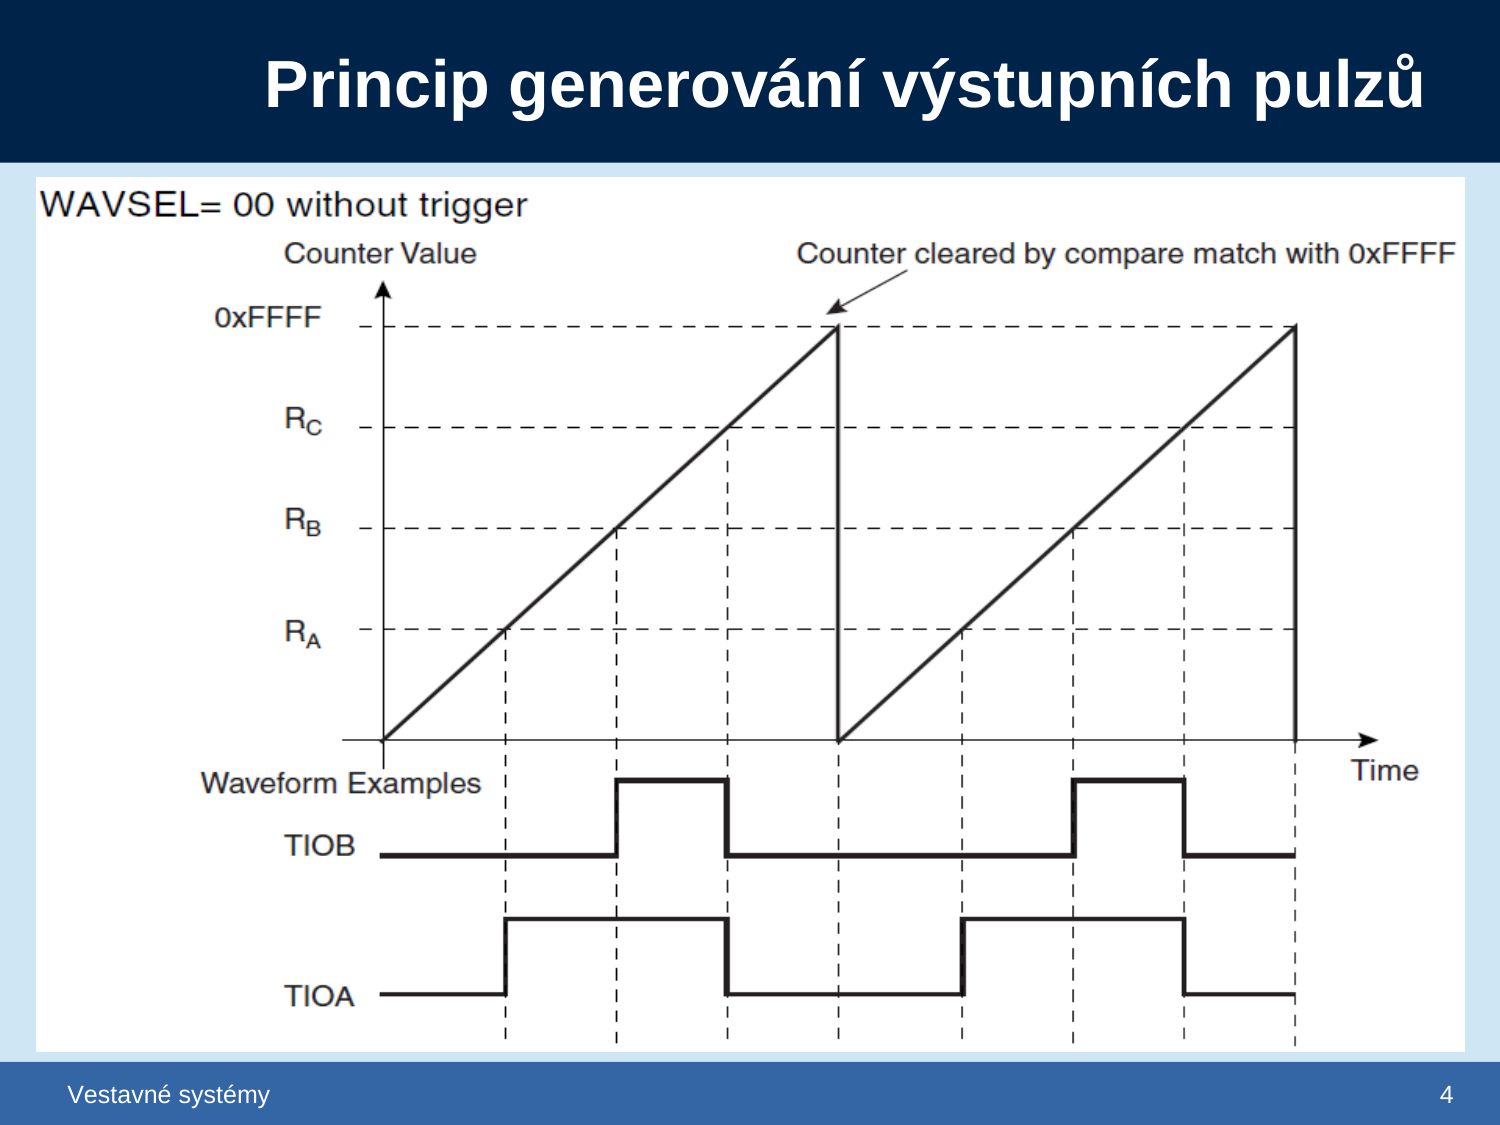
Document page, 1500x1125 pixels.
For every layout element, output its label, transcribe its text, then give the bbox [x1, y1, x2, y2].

picture [36, 177, 1465, 1052]
title Princip generování výstupních pulzů [47, 0, 1443, 164]
